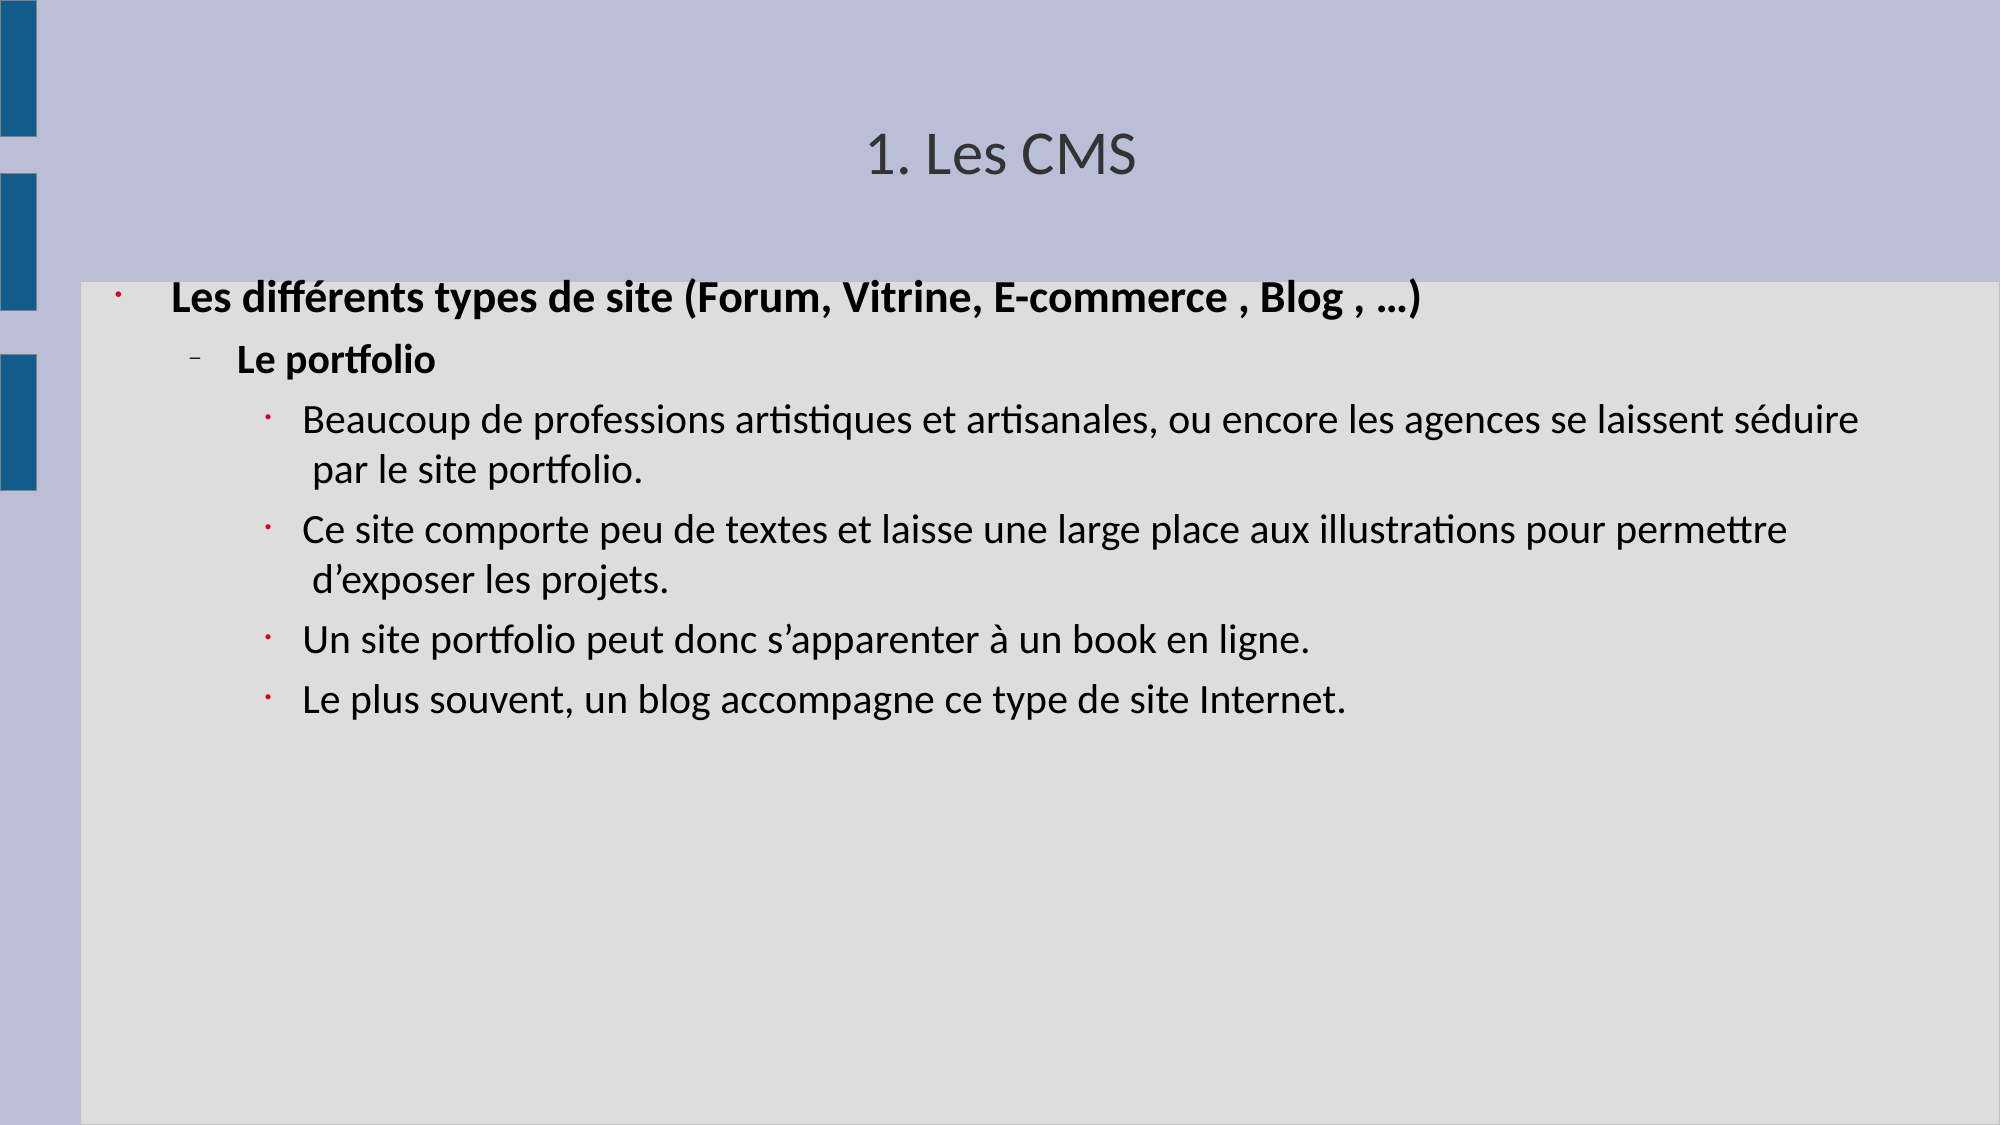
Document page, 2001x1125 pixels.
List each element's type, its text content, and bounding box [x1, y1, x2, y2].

text_box Les différents types de site (Forum, Vitrine, E-commerce , Blog , …) Le portfolio Beaucoup de professions artistiques et artisanales, ou encore les agences se laissent séduire par le site portfolio. Ce site comporte peu de textes et laisse une large place aux illustrations pour permettre d’exposer les projets. Un site portfolio peut donc s’apparenter à un book en ligne. Le plus souvent, un blog accompagne ce type de site Internet. [112, 254, 1864, 723]
title 1. Les CMS [859, 109, 1141, 254]
